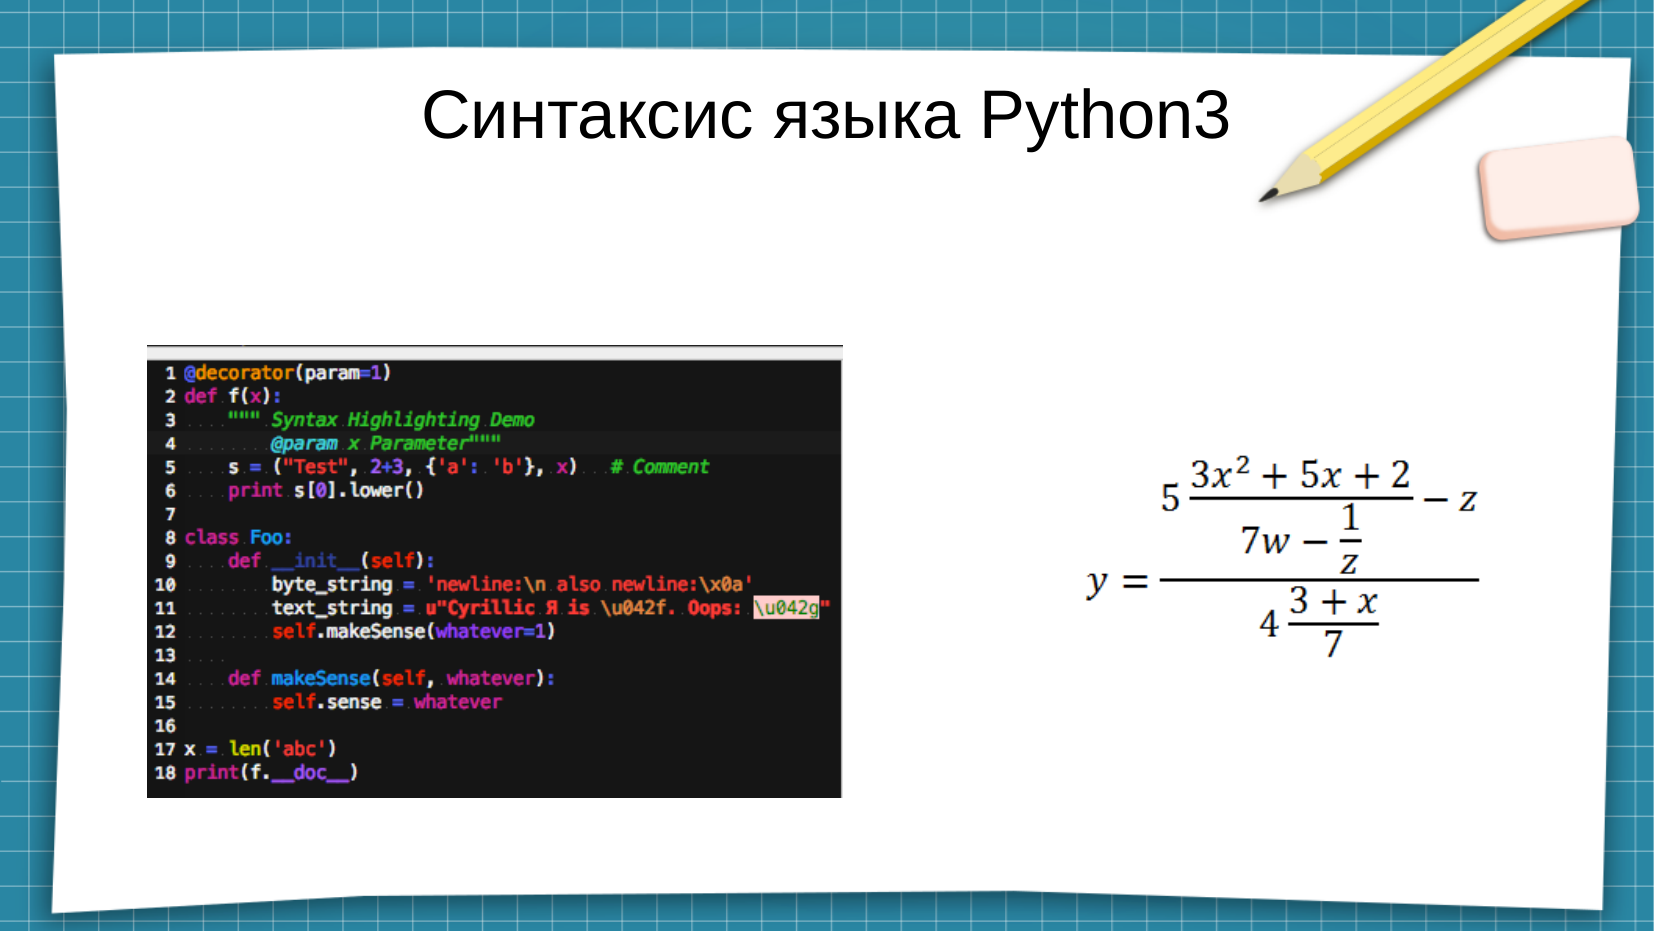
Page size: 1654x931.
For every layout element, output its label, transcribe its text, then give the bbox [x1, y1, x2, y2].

title Синтаксис языка Python3 [82, 37, 1571, 193]
picture [0, 0, 1654, 931]
